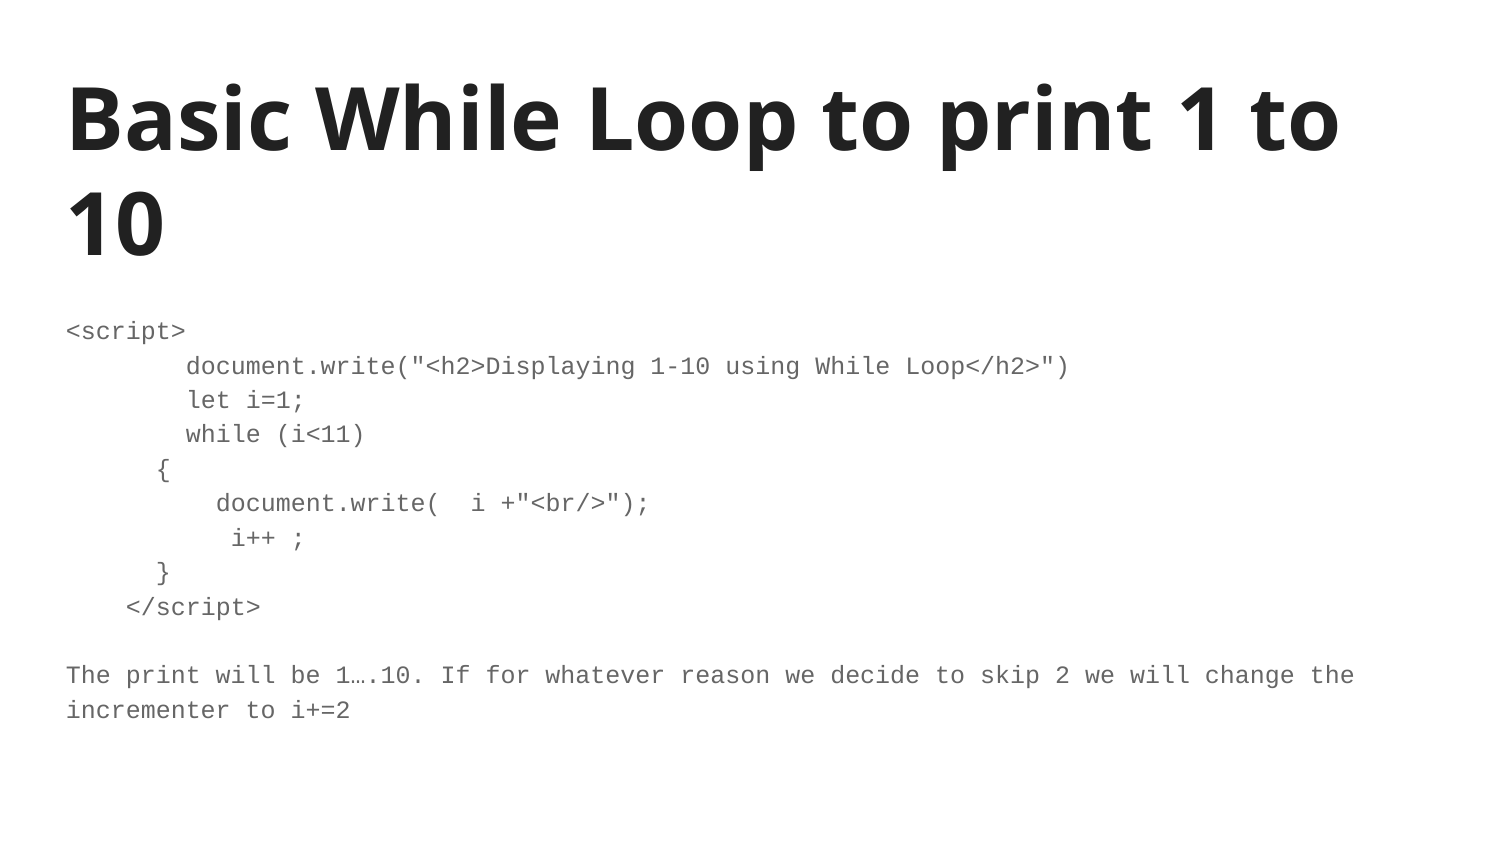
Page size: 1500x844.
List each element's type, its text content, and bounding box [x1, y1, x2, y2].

text_box Basic While Loop to print 1 to 10 [51, 47, 1449, 180]
text_box <script> document.write("<h2>Displaying 1-10 using While Loop</h2>") let i=1; while (i<11) { document.write( i +"<br/>"); i++ ; } </script> The print will be 1….10. If for whatever reason we decide to skip 2 we will change the incrementer to i+=2 [51, 295, 1449, 750]
